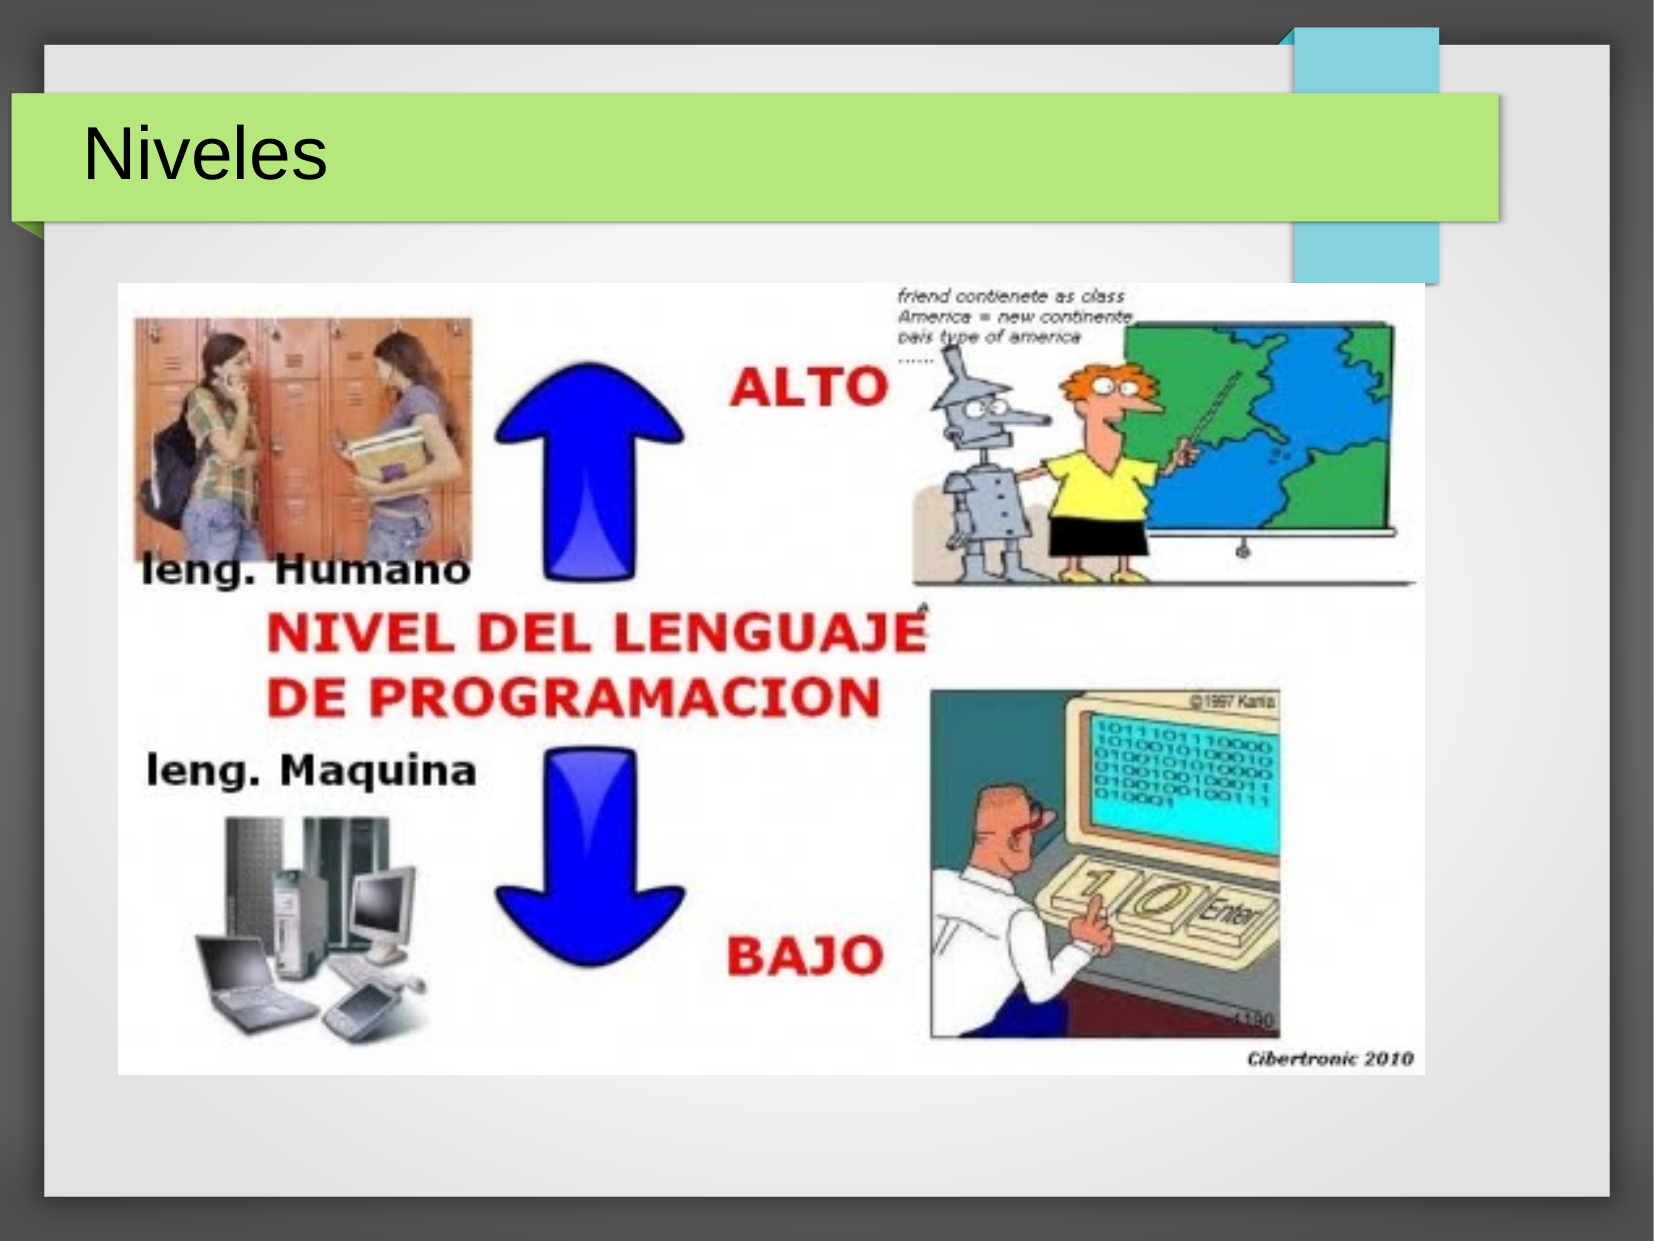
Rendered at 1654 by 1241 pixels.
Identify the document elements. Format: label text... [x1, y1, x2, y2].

picture [0, 0, 1654, 1241]
title Niveles [82, 94, 1264, 213]
